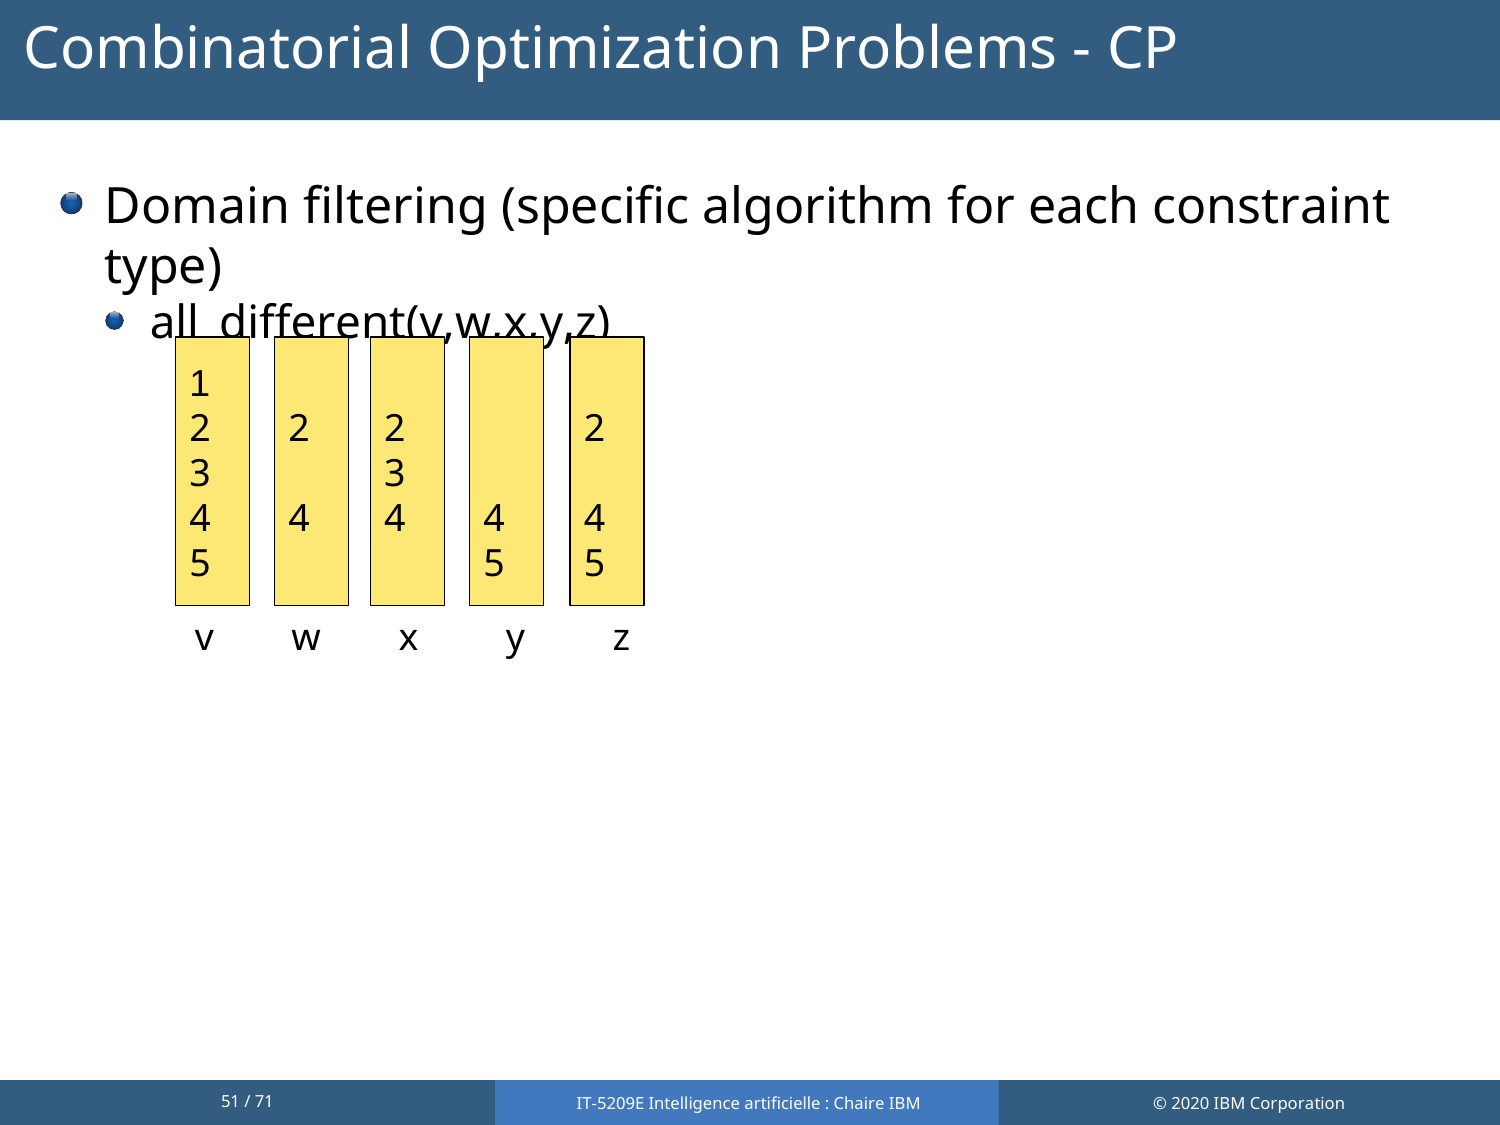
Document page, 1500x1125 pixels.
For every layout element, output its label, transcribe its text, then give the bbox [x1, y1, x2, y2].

text_box 4 5 [469, 337, 544, 606]
title Combinatorial Optimization Problems - CP [0, 0, 1500, 121]
text_box 1 2 3 4 5 [175, 337, 250, 606]
text_box 2 4 5 [570, 337, 644, 606]
list Domain filtering (specific algorithm for each constraint type) all_different(v,w,x,y,z) [45, 165, 1486, 1051]
text_box 2 3 4 [370, 337, 445, 606]
text_box v w x y z [180, 605, 632, 666]
text_box 2 4 [274, 337, 349, 605]
